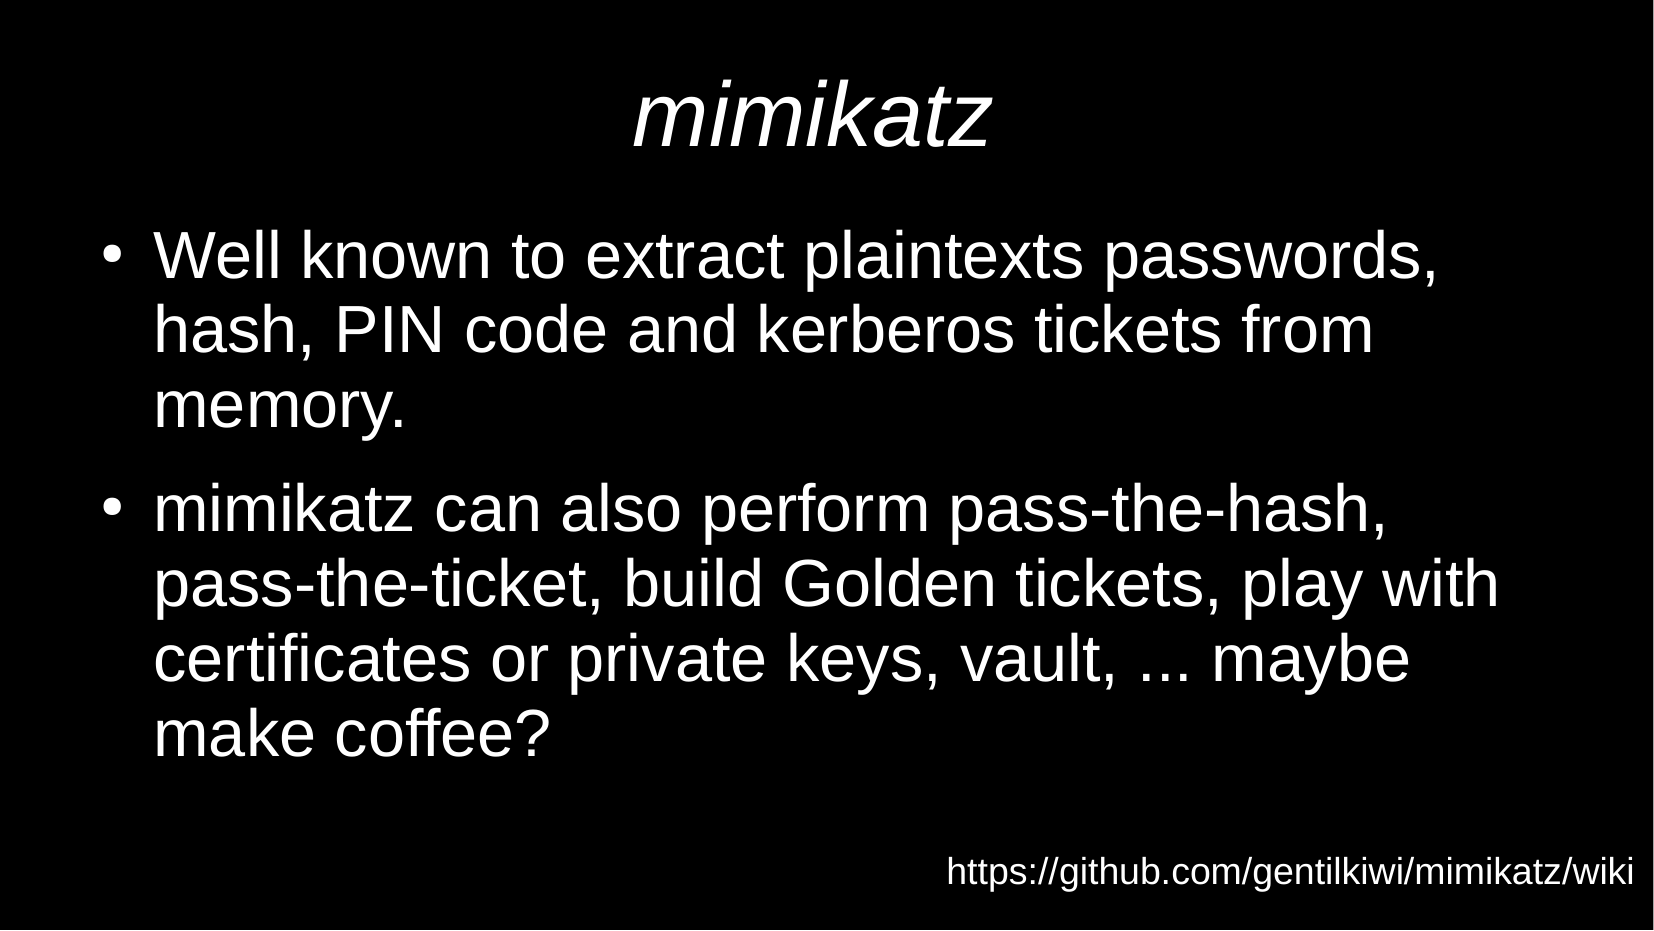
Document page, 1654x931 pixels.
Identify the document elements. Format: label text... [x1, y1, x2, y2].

list Well known to extract plaintexts passwords, hash, PIN code and kerberos tickets from memory. mimikatz can also perform pass-the-hash, pass-the-ticket, build Golden tickets, play with certificates or private keys, vault, ... maybe make coffee? [82, 217, 1571, 863]
text_box https://github.com/gentilkiwi/mimikatz/wiki [931, 843, 1651, 901]
title mimikatz [82, 37, 1571, 193]
